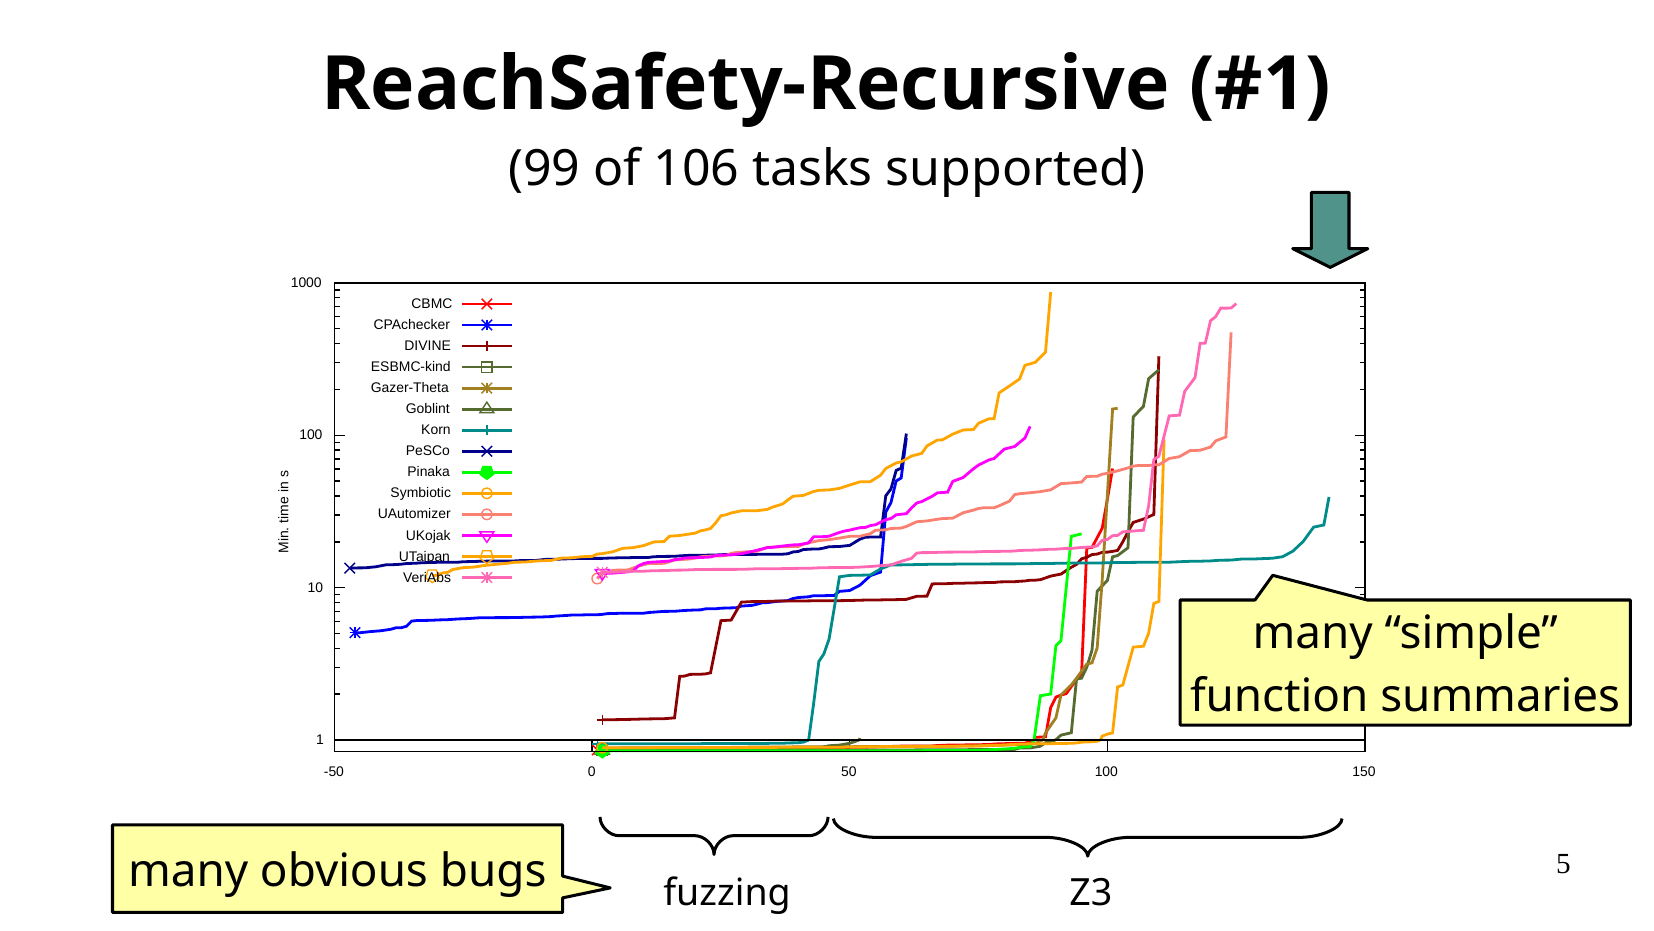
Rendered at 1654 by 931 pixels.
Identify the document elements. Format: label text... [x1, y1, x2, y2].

text_box [1089, 839, 1180, 913]
text_box fuzzing [648, 858, 837, 931]
title ReachSafety-Recursive (#1) (99 of 106 tasks supported) [82, 37, 1571, 193]
text_box [591, 787, 1180, 913]
text_box Z3 [1054, 858, 1168, 919]
text_box many obvious bugs [112, 824, 611, 913]
picture [264, 262, 1389, 825]
text_box many “simple” function summaries [1180, 575, 1631, 726]
text_box [1292, 192, 1368, 268]
